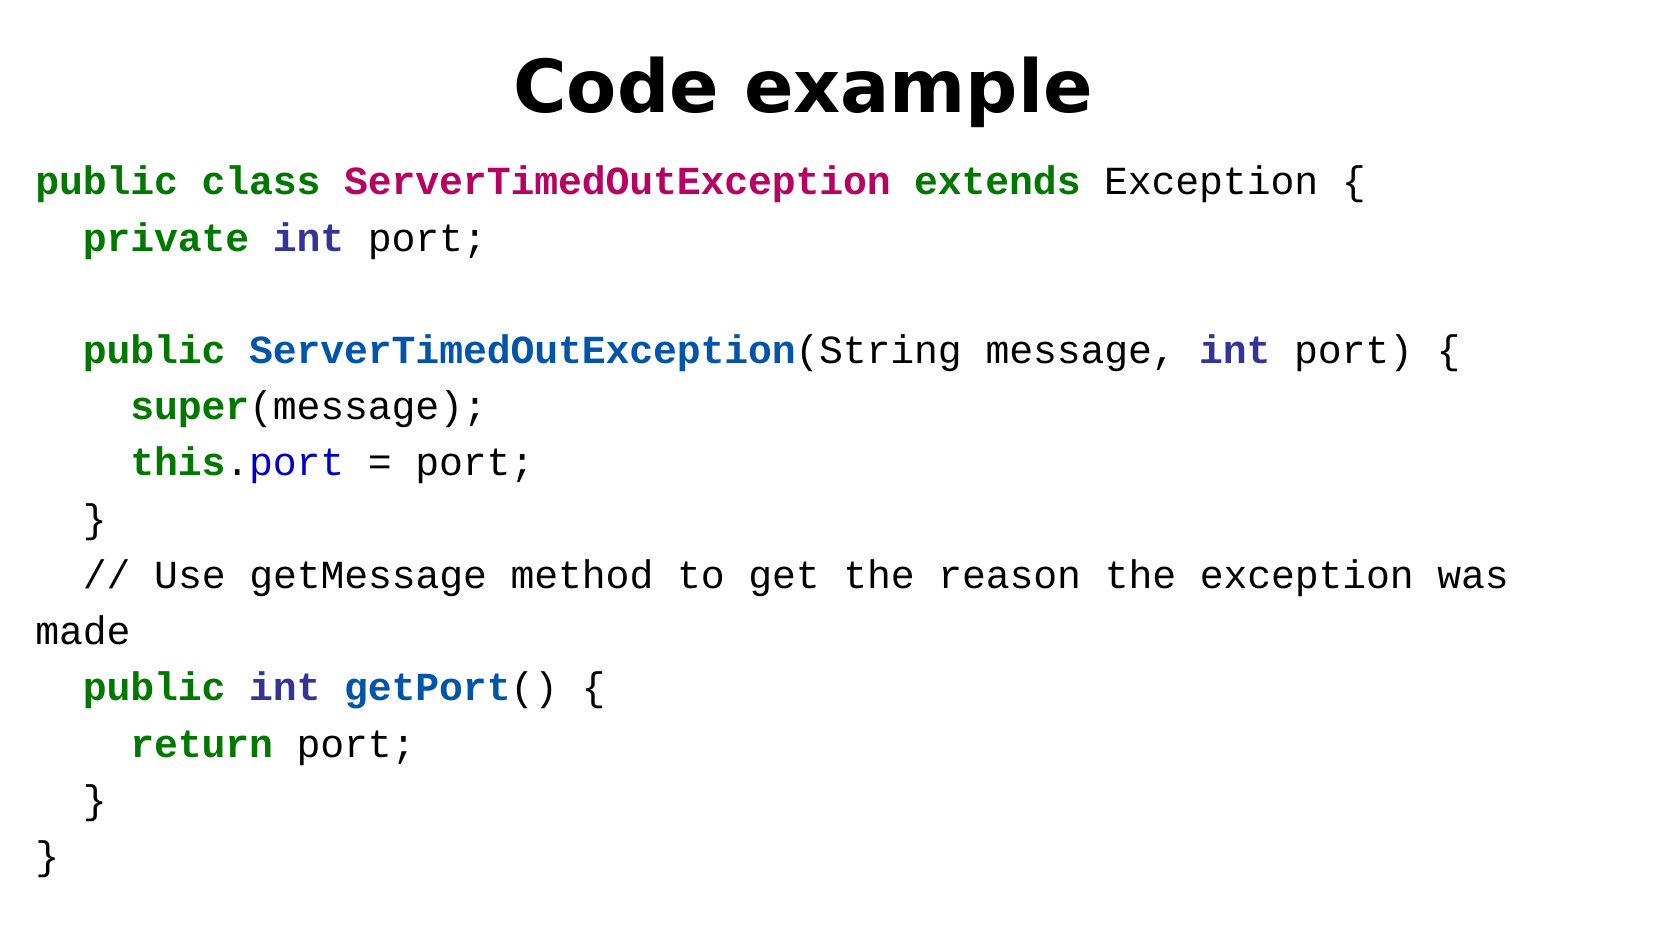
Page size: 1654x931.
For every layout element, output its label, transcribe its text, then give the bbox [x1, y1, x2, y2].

list public class ServerTimedOutException extends Exception { private int port; public ServerTimedOutException(String message, int port) { super(message); this.port = port; } // Use getMessage method to get the reason the exception was made public int getPort() { return port; } } [35, 150, 1619, 889]
title Code example [59, 44, 1548, 130]
